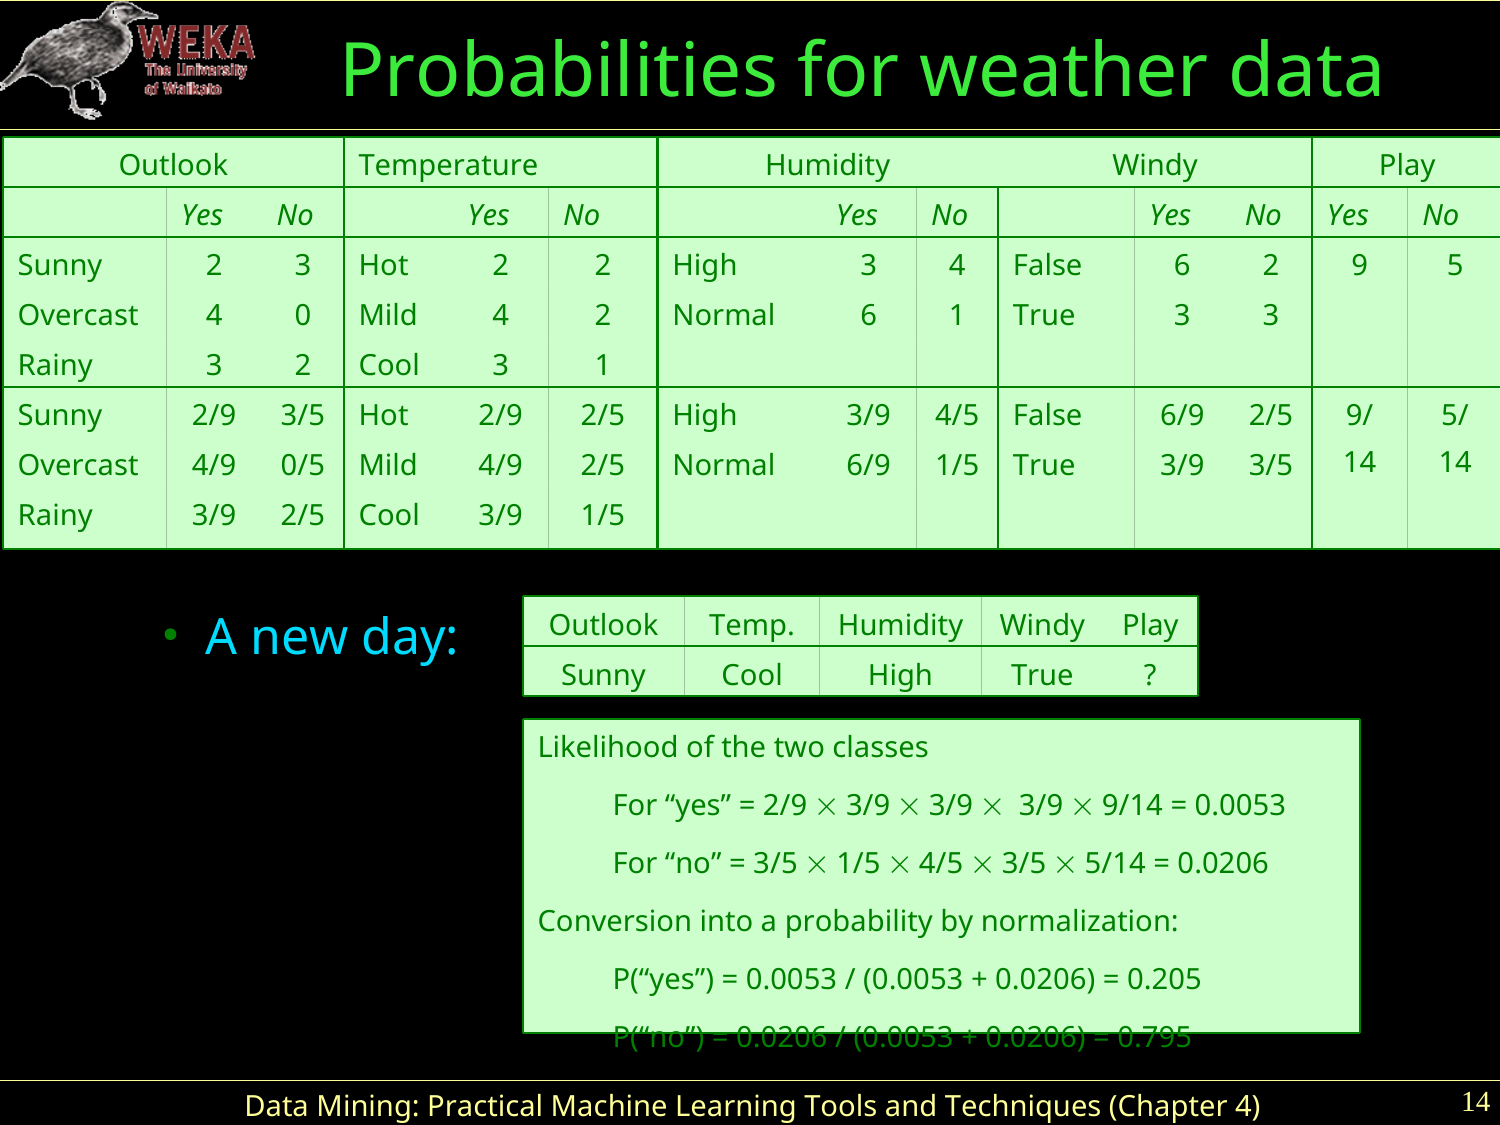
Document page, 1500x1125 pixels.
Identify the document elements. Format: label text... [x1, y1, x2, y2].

text_box 6/9 [822, 437, 917, 487]
text_box No [262, 188, 343, 236]
text_box Play [1313, 148, 1500, 186]
text_box Yes [167, 188, 262, 236]
text_box High [820, 647, 982, 695]
text_box Windy [982, 597, 1104, 645]
text_box 2/5 [549, 388, 656, 437]
text_box 4 [453, 287, 549, 337]
text_box No [549, 188, 656, 236]
text_box 1 [549, 337, 656, 386]
text_box True [999, 437, 1135, 487]
text_box 3/9 [822, 388, 917, 437]
text_box 4/5 [917, 388, 997, 437]
text_box 3/5 [262, 388, 343, 437]
text_box Likelihood of the two classes For “yes” = 2/9  3/9  3/9  3/9  9/14 = 0.0053 For “no” = 3/5  1/5  4/5  3/5  5/14 = 0.0206 Conversion into a probability by normalization: P(“yes”) = 0.0053 / (0.0053 + 0.0206) = 0.205 P(“no”) = 0.0206 / (0.0053 + 0.0206) = 0.795 [524, 720, 1359, 1032]
text_box [999, 188, 1135, 236]
text_box 2 [167, 238, 262, 287]
text_box High [659, 388, 822, 437]
text_box [345, 188, 453, 236]
text_box [659, 188, 822, 236]
text_box Humidity [820, 597, 982, 645]
text_box 1 [917, 287, 997, 337]
text_box No [917, 188, 997, 236]
text_box 2 [262, 337, 343, 386]
text_box 4/9 [453, 437, 549, 487]
text_box Rainy [4, 337, 167, 386]
text_box 1/5 [549, 487, 656, 548]
picture [0, 1, 266, 129]
text_box 9/ 14 [1313, 388, 1408, 437]
text_box Overcast [4, 437, 167, 487]
text_box 2/9 [453, 388, 549, 437]
text_box 0 [262, 287, 343, 337]
text_box Cool [345, 337, 453, 386]
text_box No [1408, 188, 1500, 236]
text_box Windy [999, 148, 1311, 186]
text_box 2 [549, 287, 656, 337]
text_box 2 [453, 238, 549, 287]
text_box Outlook [4, 138, 343, 186]
text_box 2/5 [549, 437, 656, 487]
text_box Normal [659, 287, 822, 337]
text_box Yes [1313, 188, 1408, 236]
text_box 1/5 [917, 437, 997, 487]
text_box 2/5 [1231, 388, 1311, 437]
text_box A new day: [147, 593, 623, 684]
text_box [999, 487, 1311, 548]
text_box False [999, 238, 1135, 287]
text_box 2/9 [167, 388, 262, 437]
text_box Rainy [4, 487, 167, 548]
text_box Temperature [345, 148, 656, 186]
text_box [1313, 287, 1500, 386]
text_box 3/5 [1231, 437, 1311, 487]
text_box 2/5 [262, 487, 343, 548]
text_box 5 [1408, 238, 1500, 287]
text_box 2 [1231, 238, 1311, 287]
text_box Mild [345, 287, 453, 337]
text_box Cool [685, 647, 820, 695]
text_box 3 [167, 337, 262, 386]
text_box 9 [1313, 238, 1408, 287]
text_box [1313, 437, 1500, 548]
text_box 4 [917, 238, 997, 287]
text_box 6 [1135, 238, 1231, 287]
text_box Yes [822, 188, 917, 236]
text_box [659, 337, 997, 386]
text_box 3/9 [453, 487, 549, 548]
text_box [659, 487, 997, 548]
text_box 3/9 [1135, 437, 1231, 487]
text_box 0/5 [262, 437, 343, 487]
text_box 3 [1231, 287, 1311, 337]
text_box 6 [822, 287, 917, 337]
text_box False [999, 388, 1135, 437]
text_box 4 [167, 287, 262, 337]
text_box True [982, 647, 1104, 695]
text_box 3 [262, 238, 343, 287]
text_box 6/9 [1135, 388, 1231, 437]
text_box Hot [345, 238, 453, 287]
text_box 4/9 [167, 437, 262, 487]
text_box [999, 337, 1311, 386]
text_box [4, 188, 167, 236]
text_box High [659, 238, 822, 287]
text_box Play [1104, 597, 1197, 645]
text_box 3 [453, 337, 549, 386]
text_box Hot [345, 388, 453, 437]
text_box Overcast [4, 287, 167, 337]
text_box 3 [1135, 287, 1231, 337]
text_box Outlook [623, 597, 685, 645]
text_box Humidity [659, 148, 999, 186]
title Probabilities for weather data [324, 0, 1500, 148]
text_box Yes [453, 188, 549, 236]
text_box Yes [1135, 188, 1231, 236]
text_box Sunny [4, 388, 167, 437]
text_box Sunny [524, 647, 685, 695]
text_box 5/ 14 [1408, 388, 1500, 437]
text_box Temp. [685, 597, 820, 645]
text_box Mild [345, 437, 453, 487]
text_box No [1231, 188, 1311, 236]
text_box 3 [822, 238, 917, 287]
text_box True [999, 287, 1135, 337]
text_box Sunny [4, 238, 167, 287]
text_box Cool [345, 487, 453, 548]
text_box ? [1104, 647, 1197, 695]
text_box 3/9 [167, 487, 262, 548]
text_box Normal [659, 437, 822, 487]
text_box 2 [549, 238, 656, 287]
